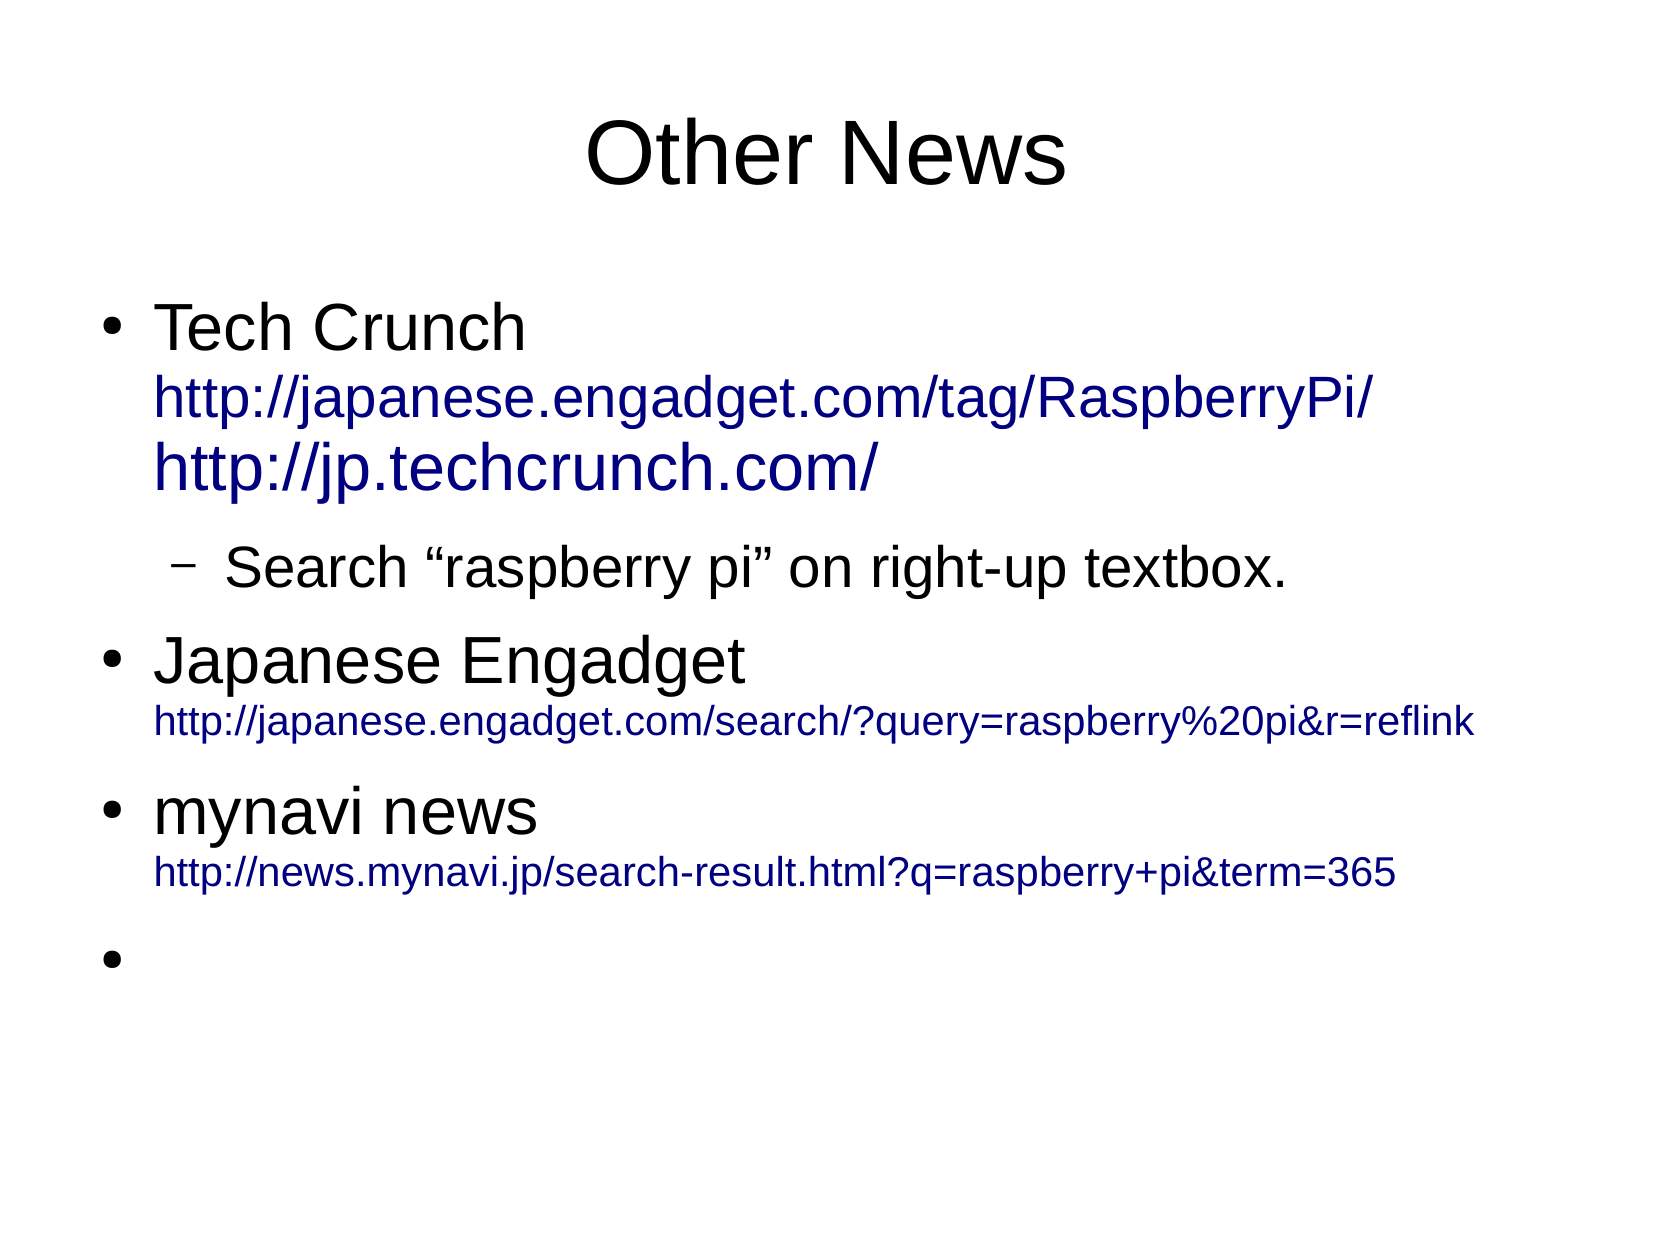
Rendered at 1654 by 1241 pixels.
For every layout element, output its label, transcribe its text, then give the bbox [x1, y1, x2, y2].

list Tech Crunch http://japanese.engadget.com/tag/RaspberryPi/ http://jp.techcrunch.com/ Search “raspberry pi” on right-up textbox. Japanese Engadget http://japanese.engadget.com/search/?query=raspberry%20pi&r=reflink mynavi news http://news.mynavi.jp/search-result.html?q=raspberry+pi&term=365 [82, 290, 1538, 1010]
title Other News [82, 49, 1571, 257]
